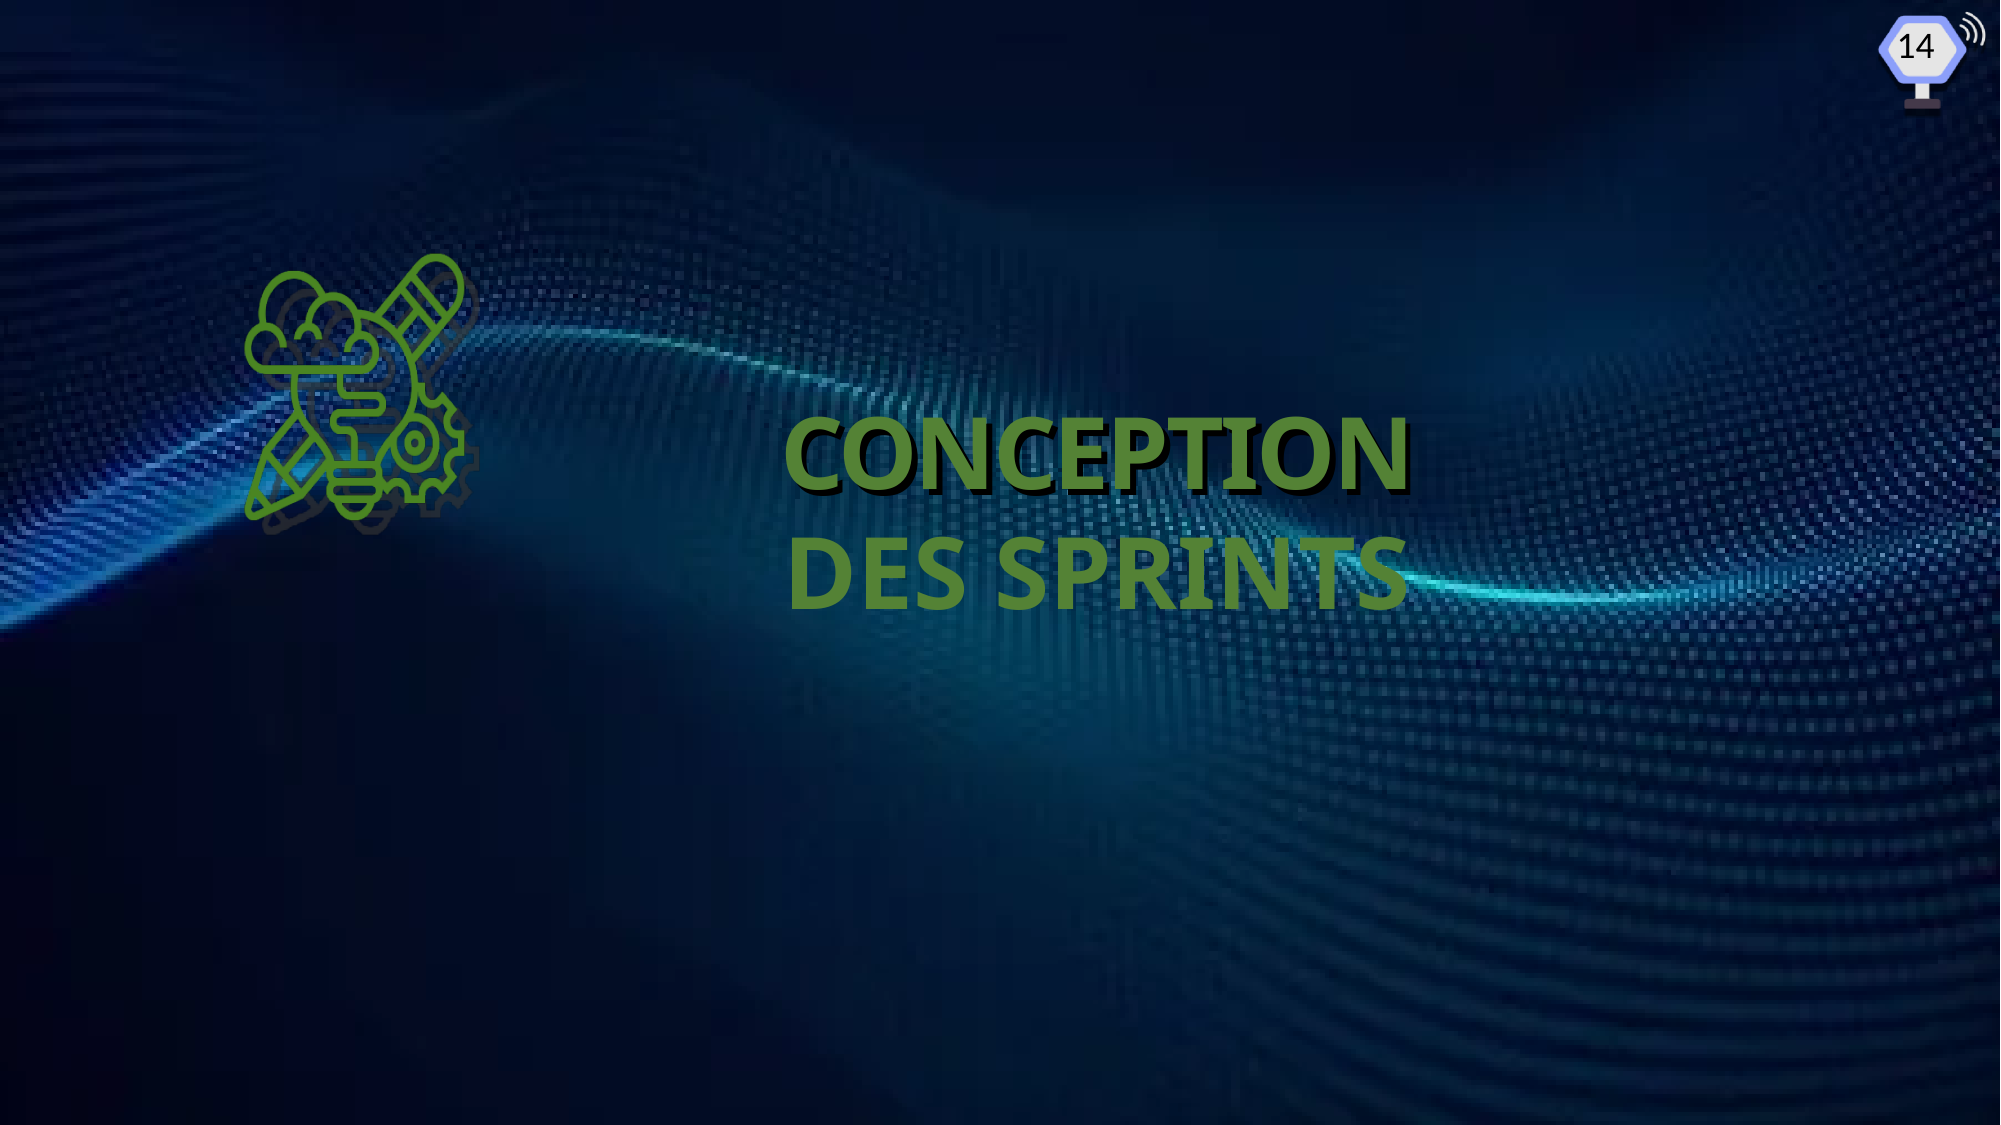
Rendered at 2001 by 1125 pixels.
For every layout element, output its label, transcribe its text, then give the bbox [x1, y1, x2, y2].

picture [0, 0, 2000, 1125]
text_box CONCEPTION DES SPRINTS [597, 382, 1597, 637]
text_box 14 [1881, 13, 1957, 75]
